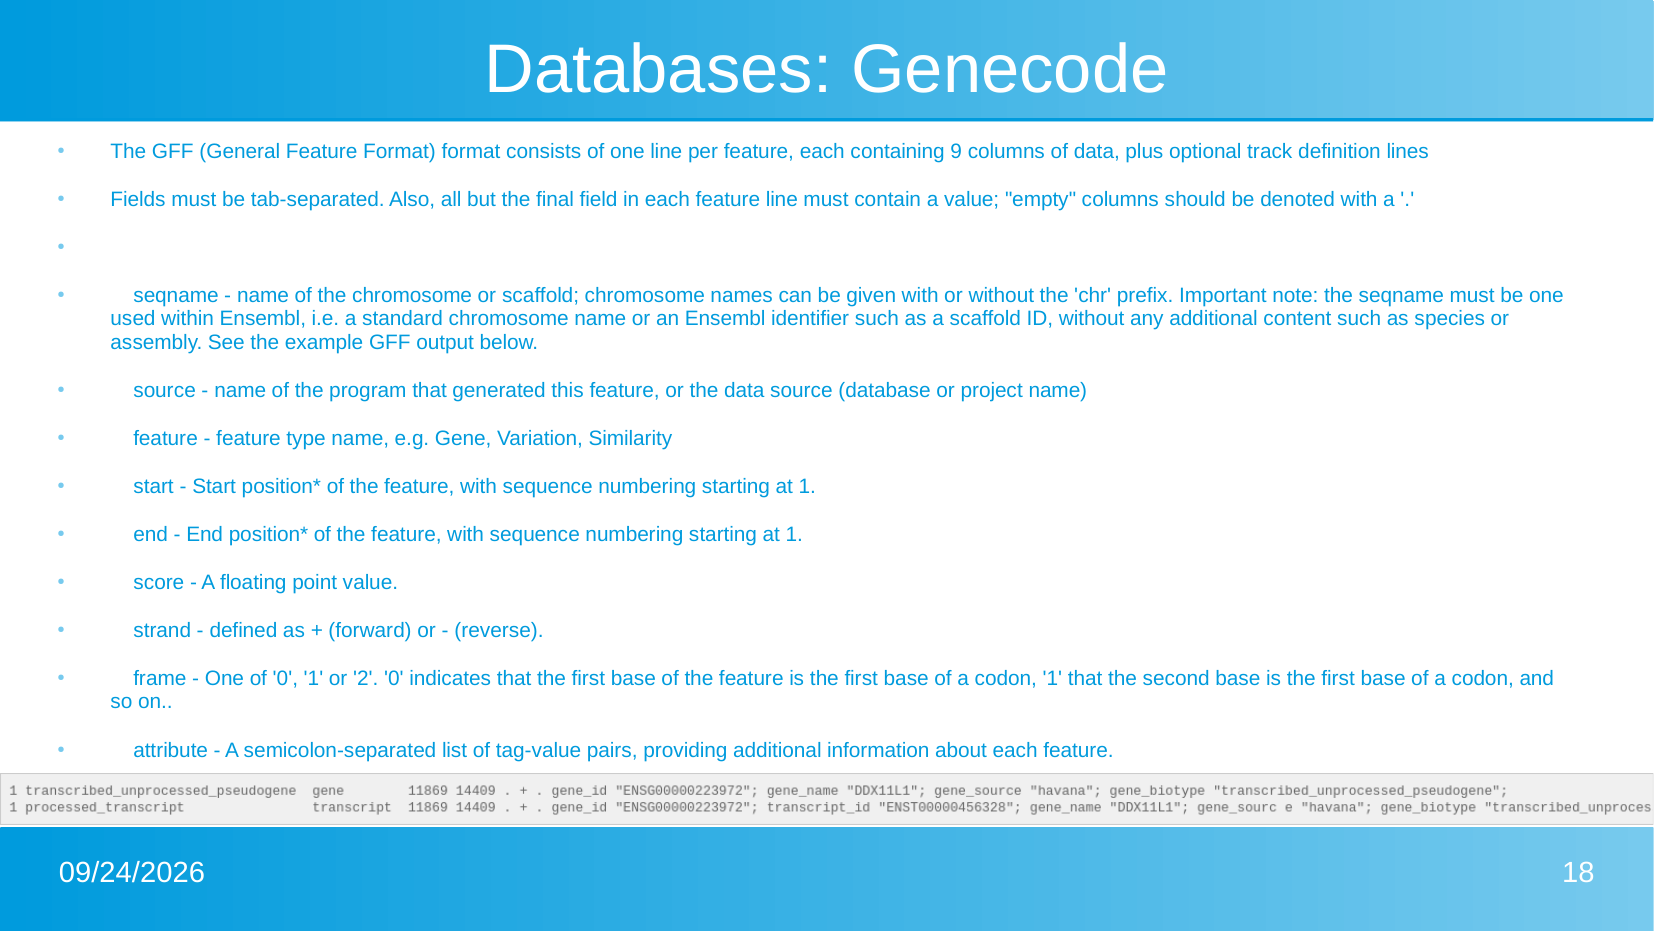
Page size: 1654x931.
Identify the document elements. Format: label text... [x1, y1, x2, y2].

title Databases: Genecode [59, 29, 1595, 108]
list The GFF (General Feature Format) format consists of one line per feature, each containing 9 columns of data, plus optional track definition lines Fields must be tab-separated. Also, all but the final field in each feature line must contain a value; "empty" columns should be denoted with a '.' seqname - name of the chromosome or scaffold; chromosome names can be given with or without the 'chr' prefix. Important note: the seqname must be one used within Ensembl, i.e. a standard chromosome name or an Ensembl identifier such as a scaffold ID, without any additional content such as species or assembly. See the example GFF output below. source - name of the program that generated this feature, or the data source (database or project name) feature - feature type name, e.g. Gene, Variation, Similarity start - Start position* of the feature, with sequence numbering starting at 1. end - End position* of the feature, with sequence numbering starting at 1. score - A floating point value. strand - defined as + (forward) or - (reverse). frame - One of '0', '1' or '2'. '0' indicates that the first base of the feature is the first base of a codon, '1' that the second base is the first base of a codon, and so on.. attribute - A semicolon-separated list of tag-value pairs, providing additional information about each feature. [39, 139, 1576, 773]
picture [0, 773, 1654, 826]
